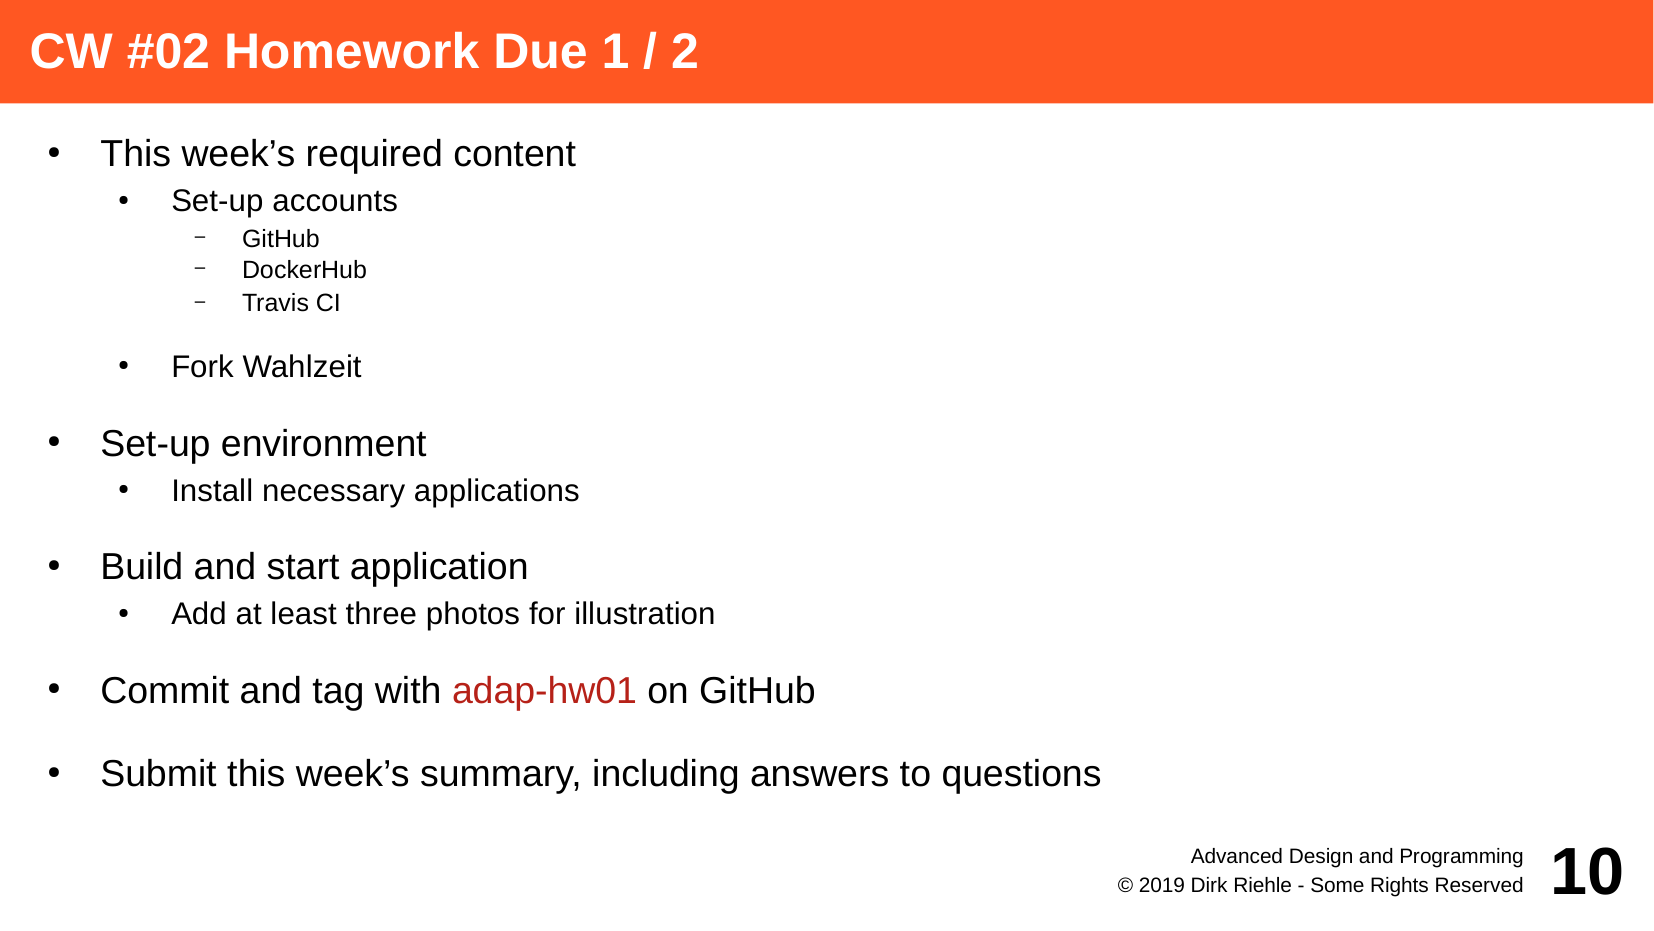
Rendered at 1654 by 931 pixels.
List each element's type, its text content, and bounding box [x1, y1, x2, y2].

list This week’s required content Set-up accounts GitHub DockerHub Travis CI Fork Wahlzeit Set-up environment Install necessary applications Build and start application Add at least three photos for illustration Commit and tag with adap-hw01 on GitHub Submit this week’s summary, including answers to questions [29, 132, 1625, 813]
title CW #02 Homework Due 1 / 2 [0, 0, 1654, 104]
